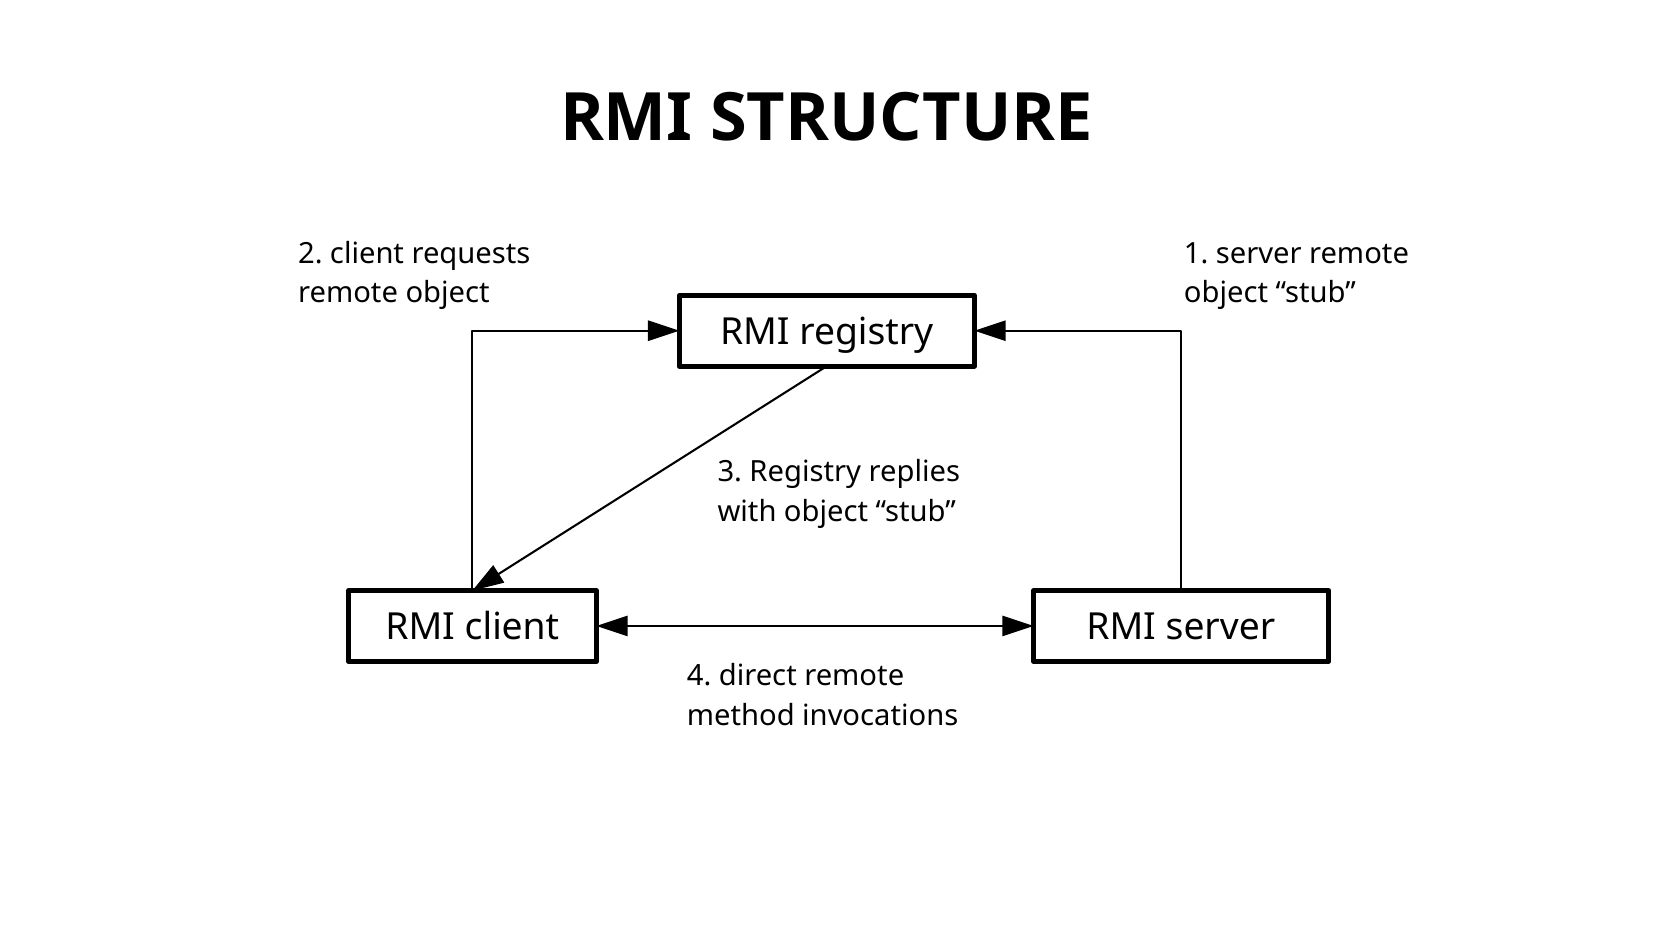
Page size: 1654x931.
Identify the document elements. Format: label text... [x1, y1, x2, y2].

text_box RMI registry [679, 295, 975, 367]
text_box 1. server remote object “stub” [1169, 224, 1489, 319]
text_box 3. Registry replies with object “stub” [702, 442, 1022, 538]
text_box 2. client requests remote object [283, 224, 603, 319]
title RMI STRUCTURE [82, 36, 1571, 193]
text_box RMI client [348, 590, 597, 662]
text_box RMI server [1033, 590, 1329, 662]
text_box 4. direct remote method invocations [672, 647, 991, 742]
